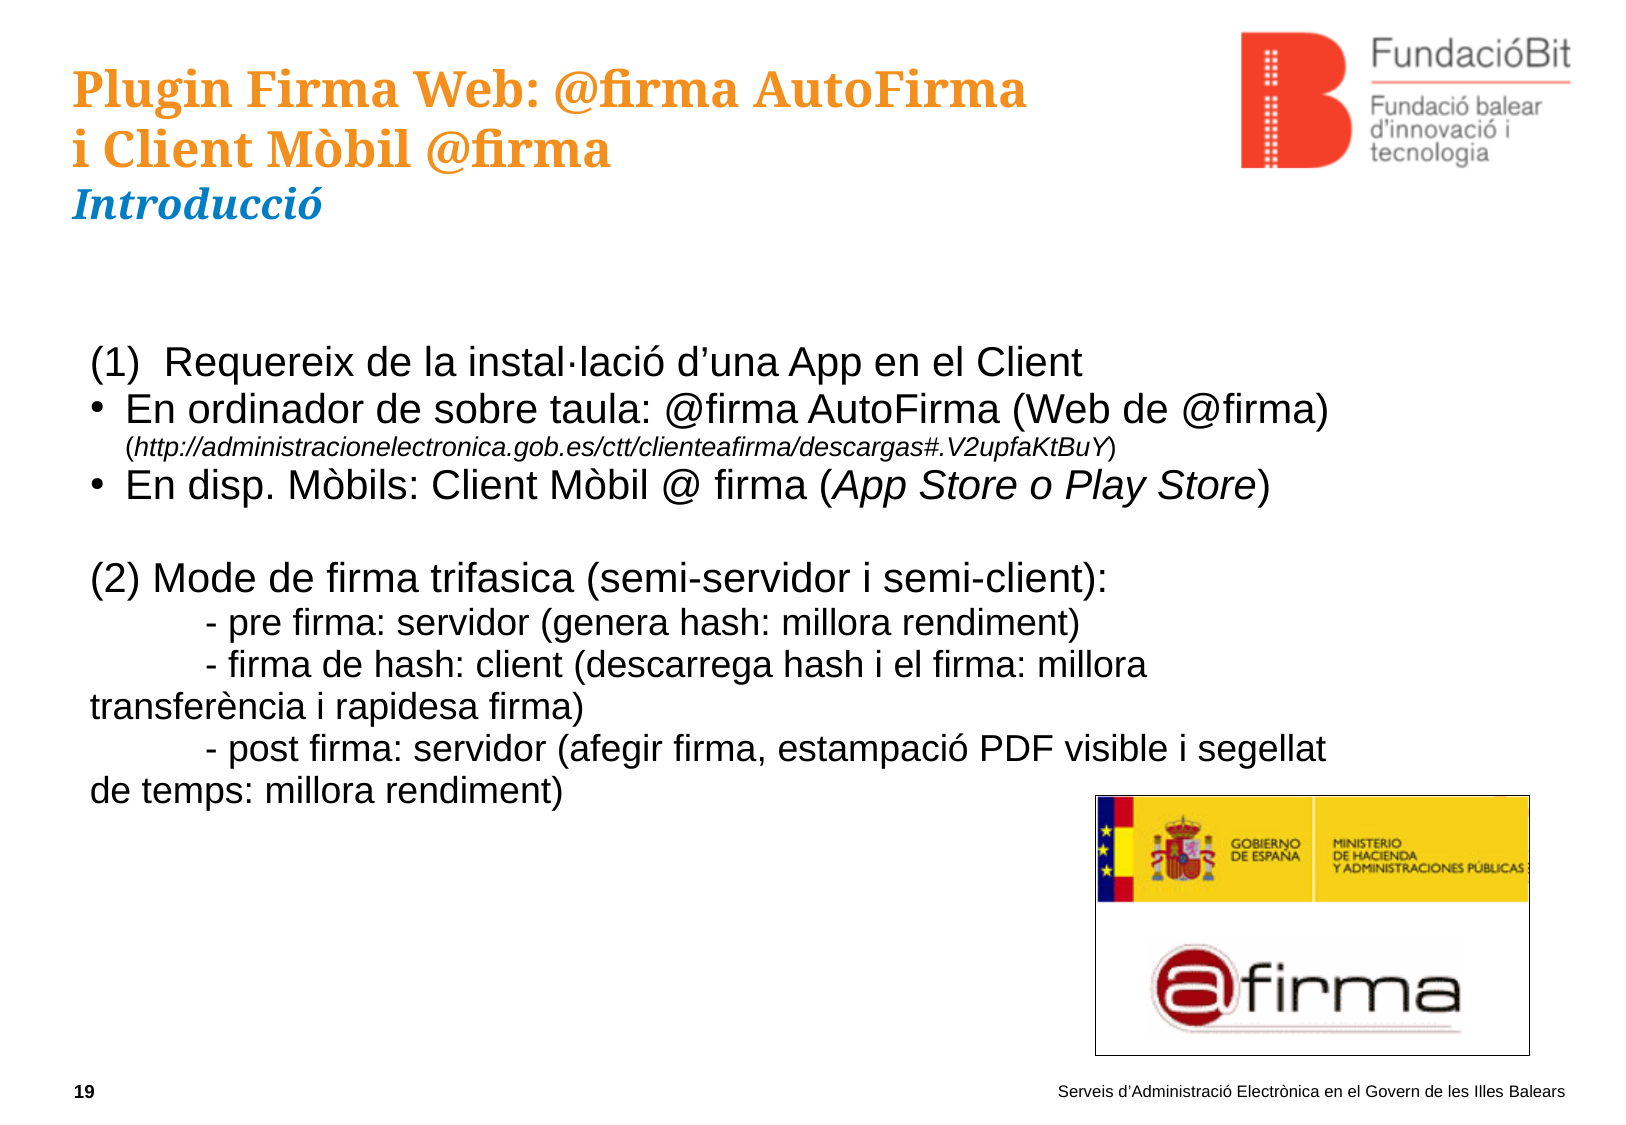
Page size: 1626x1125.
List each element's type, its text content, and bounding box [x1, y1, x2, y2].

picture [1095, 794, 1530, 1056]
text_box Plugin Firma Web: @firma AutoFirma i Client Mòbil @firma Introducció [72, 57, 1227, 161]
text_box (1) Requereix de la instal·lació d’una App en el Client En ordinador de sobre taula: @firma AutoFirma (Web de @firma) (http://administracionelectronica.gob.es/ctt/clienteafirma/descargas#.V2upfaKtBuY) En disp. Mòbils: Client Mòbil @ firma (App Store o Play Store) (2) Mode de firma trifasica (semi-servidor i semi-client): - pre firma: servidor (genera hash: millora rendiment) - firma de hash: client (descarrega hash i el firma: millora transferència i rapidesa firma) - post firma: servidor (afegir firma, estampació PDF visible i segellat de temps: millora rendiment) [75, 285, 1381, 916]
picture [1227, 24, 1602, 180]
slide_number <número> [73, 1079, 125, 1104]
